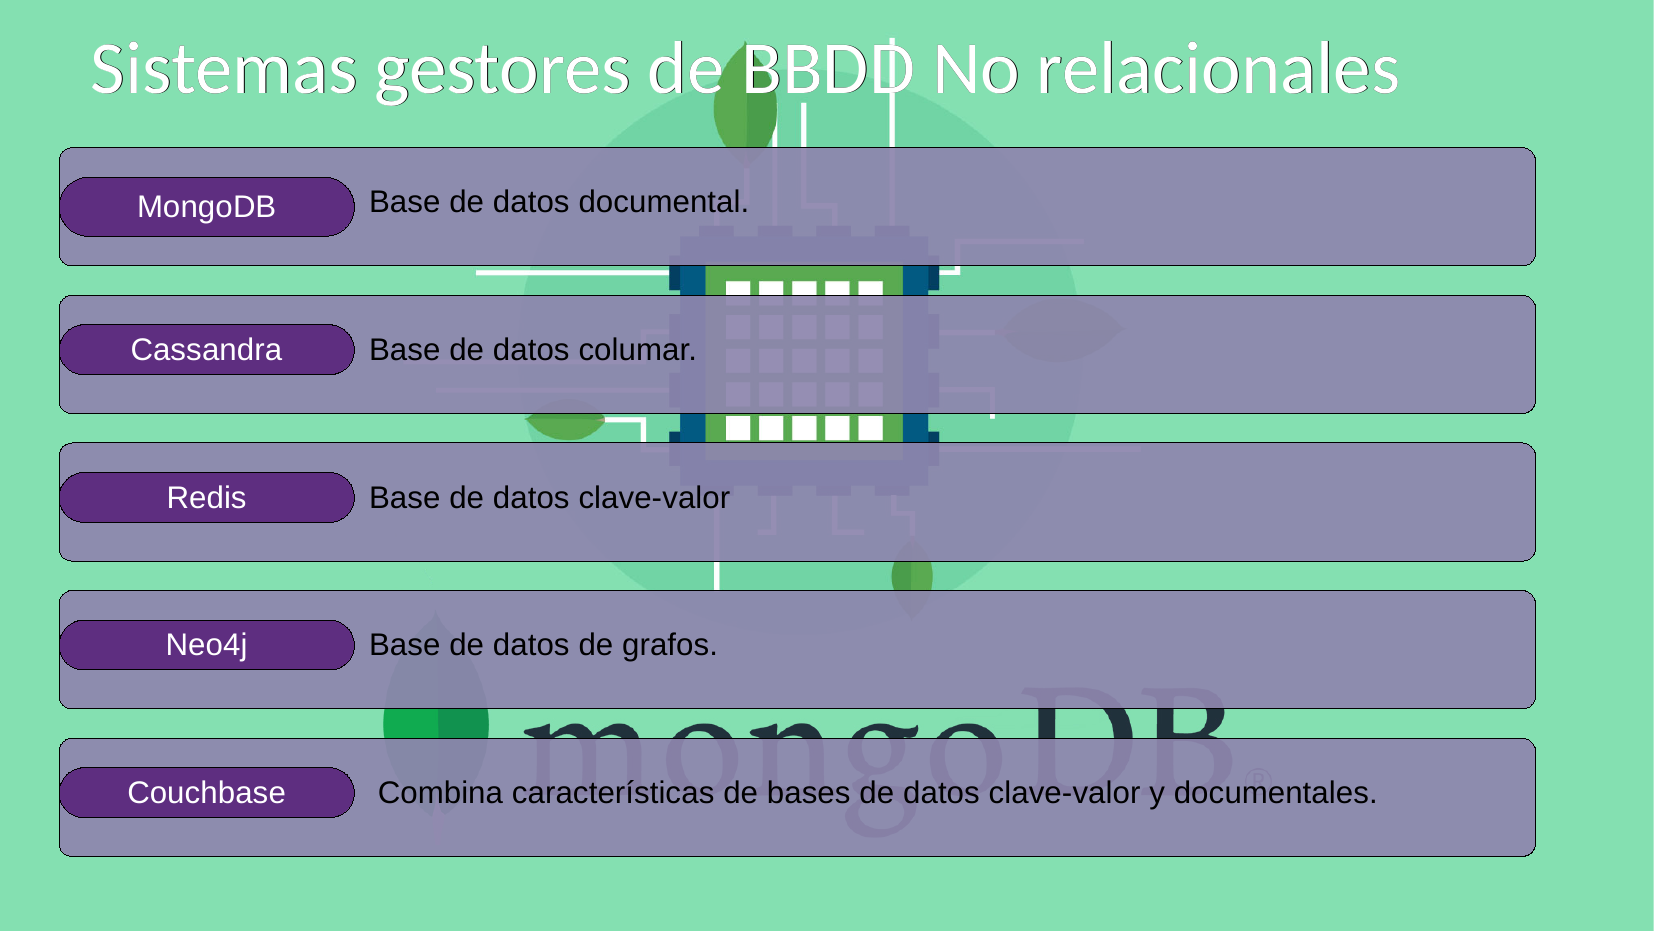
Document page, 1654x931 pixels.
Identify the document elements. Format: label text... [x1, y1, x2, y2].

text_box Base de datos columar. [354, 324, 1536, 384]
text_box [59, 295, 1536, 343]
text_box [59, 652, 1536, 709]
text_box Base de datos de grafos. [354, 620, 1536, 679]
text_box [59, 800, 1536, 857]
text_box Base de datos documental. [354, 177, 1536, 236]
text_box [59, 590, 1536, 638]
text_box Sistemas gestores de BBDD No relacionales [59, 29, 1565, 120]
text_box [59, 442, 1536, 490]
text_box Base de datos clave-valor [354, 472, 1536, 531]
text_box [59, 357, 1536, 414]
text_box [59, 738, 1536, 785]
text_box [59, 505, 1536, 562]
text_box [59, 147, 1536, 199]
text_box Neo4j [59, 620, 354, 670]
text_box Couchbase [59, 767, 354, 818]
text_box MongoDB [59, 177, 354, 237]
text_box Combina características de bases de datos clave-valor y documentales. [354, 767, 1536, 827]
text_box Redis [59, 472, 354, 523]
text_box [59, 215, 1536, 266]
picture [0, 0, 1654, 931]
text_box Cassandra [59, 324, 354, 375]
